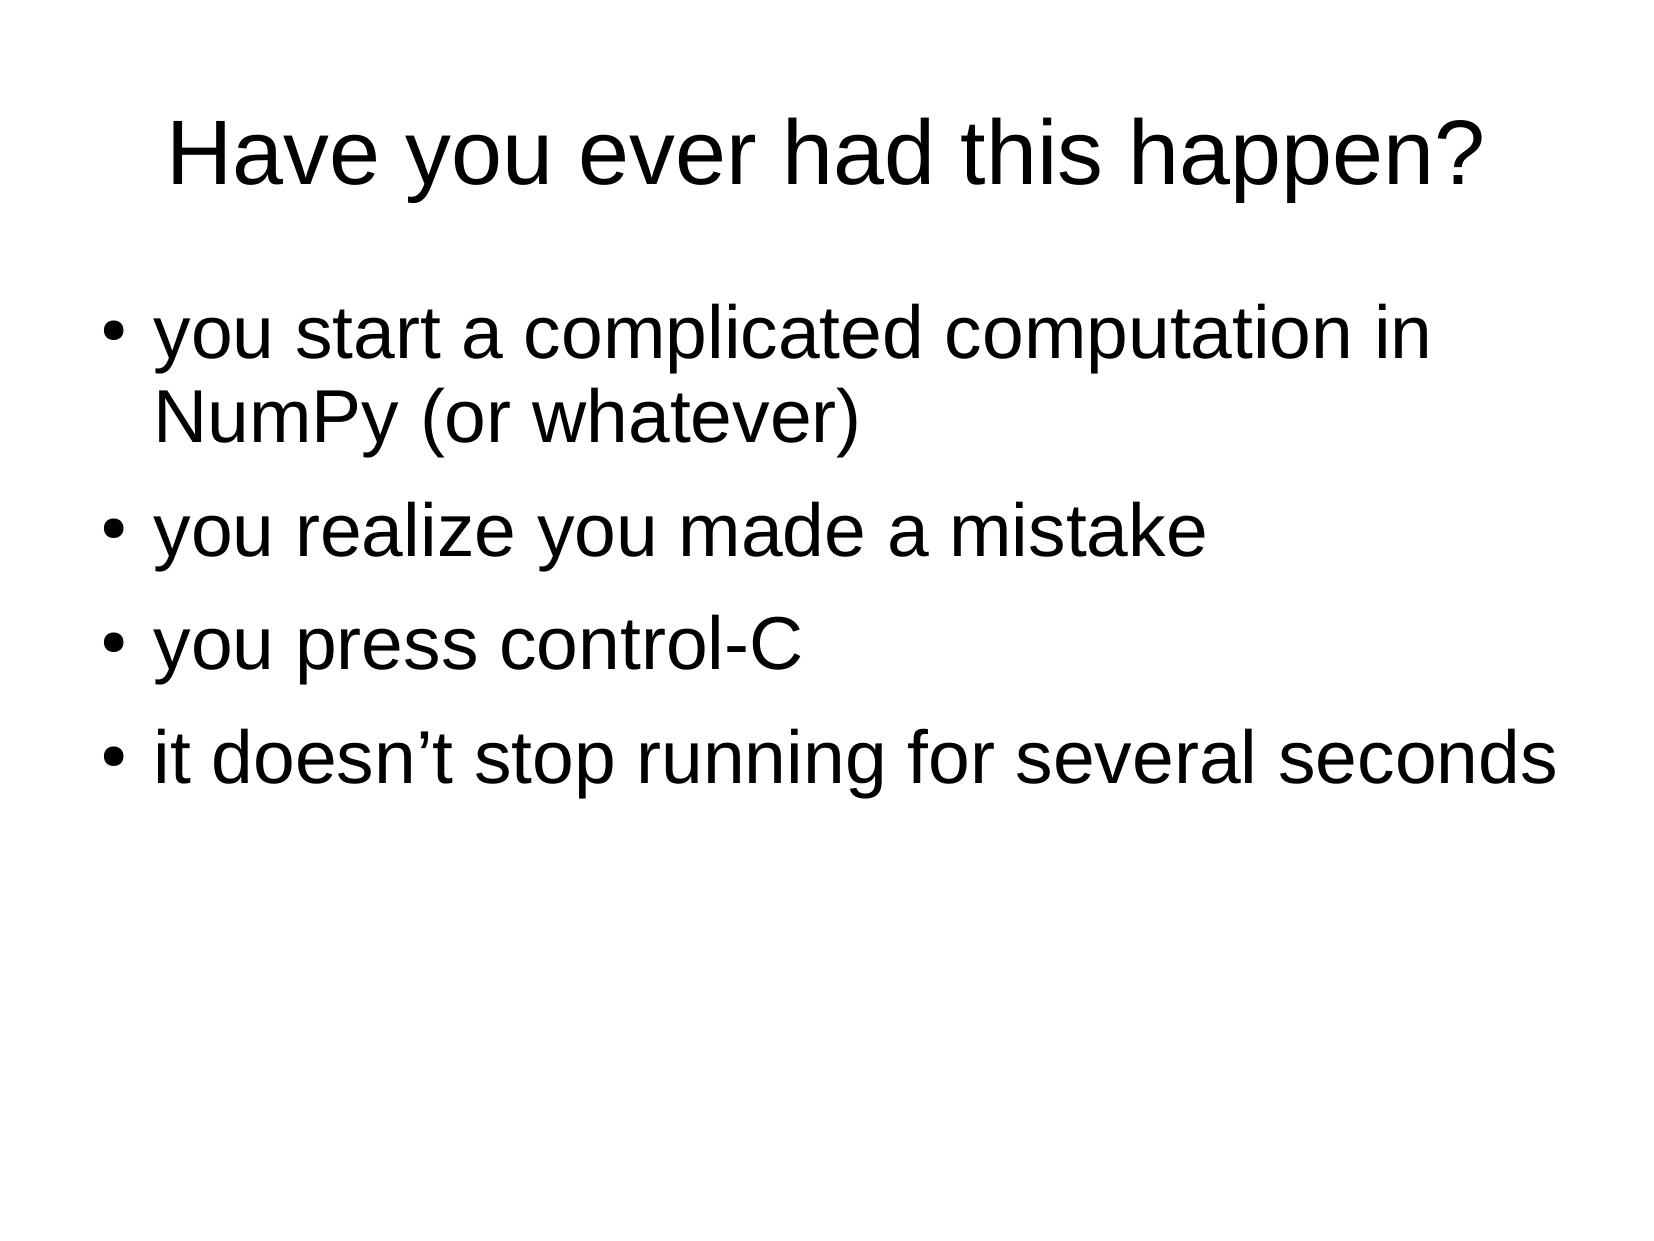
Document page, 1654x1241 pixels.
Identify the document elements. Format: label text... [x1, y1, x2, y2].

list you start a complicated computation in NumPy (or whatever) you realize you made a mistake you press control-C it doesn’t stop running for several seconds [82, 290, 1571, 1201]
title Have you ever had this happen? [82, 49, 1571, 257]
